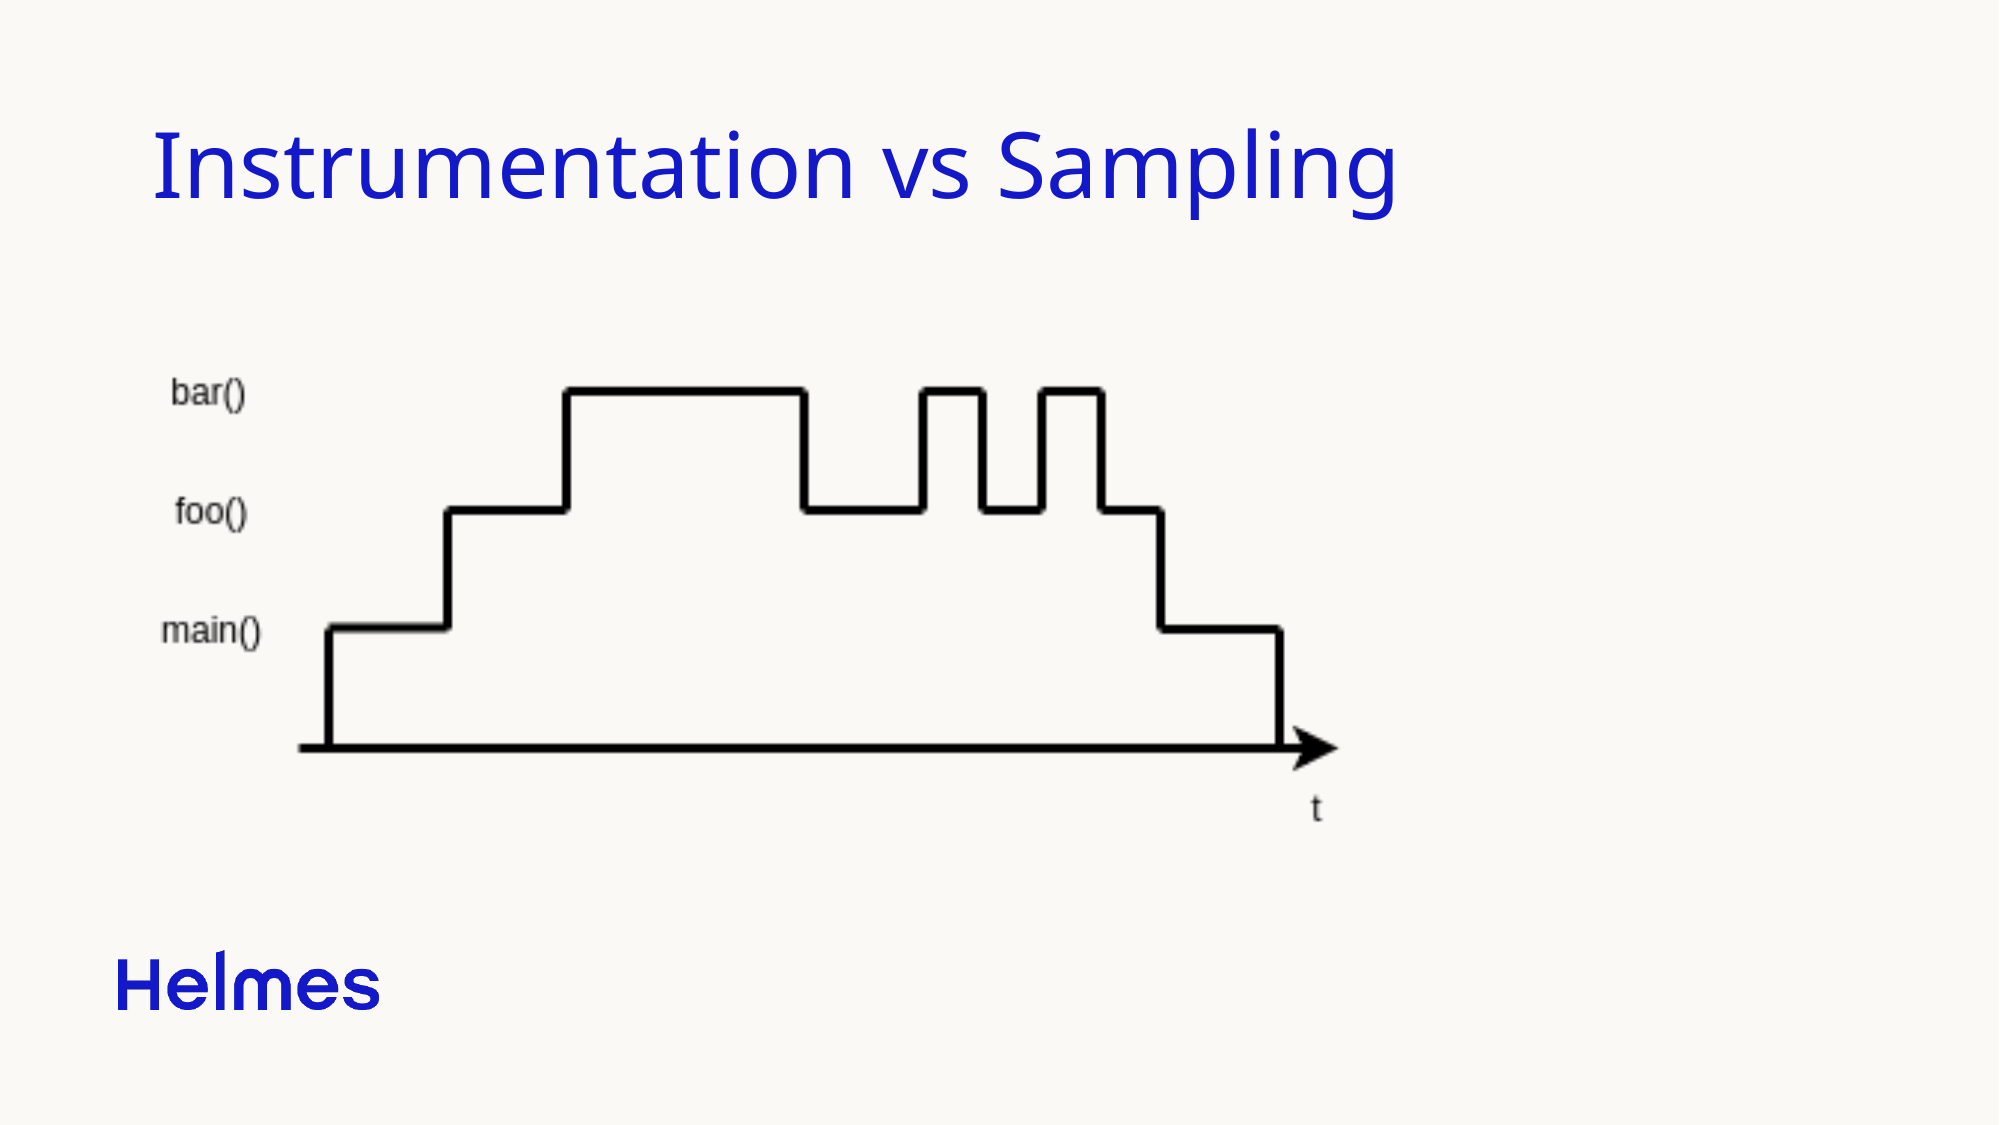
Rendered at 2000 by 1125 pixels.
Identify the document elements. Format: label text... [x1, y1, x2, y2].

picture [118, 950, 379, 1010]
picture [150, 361, 1380, 840]
text_box Instrumentation vs Sampling [137, 59, 1862, 277]
